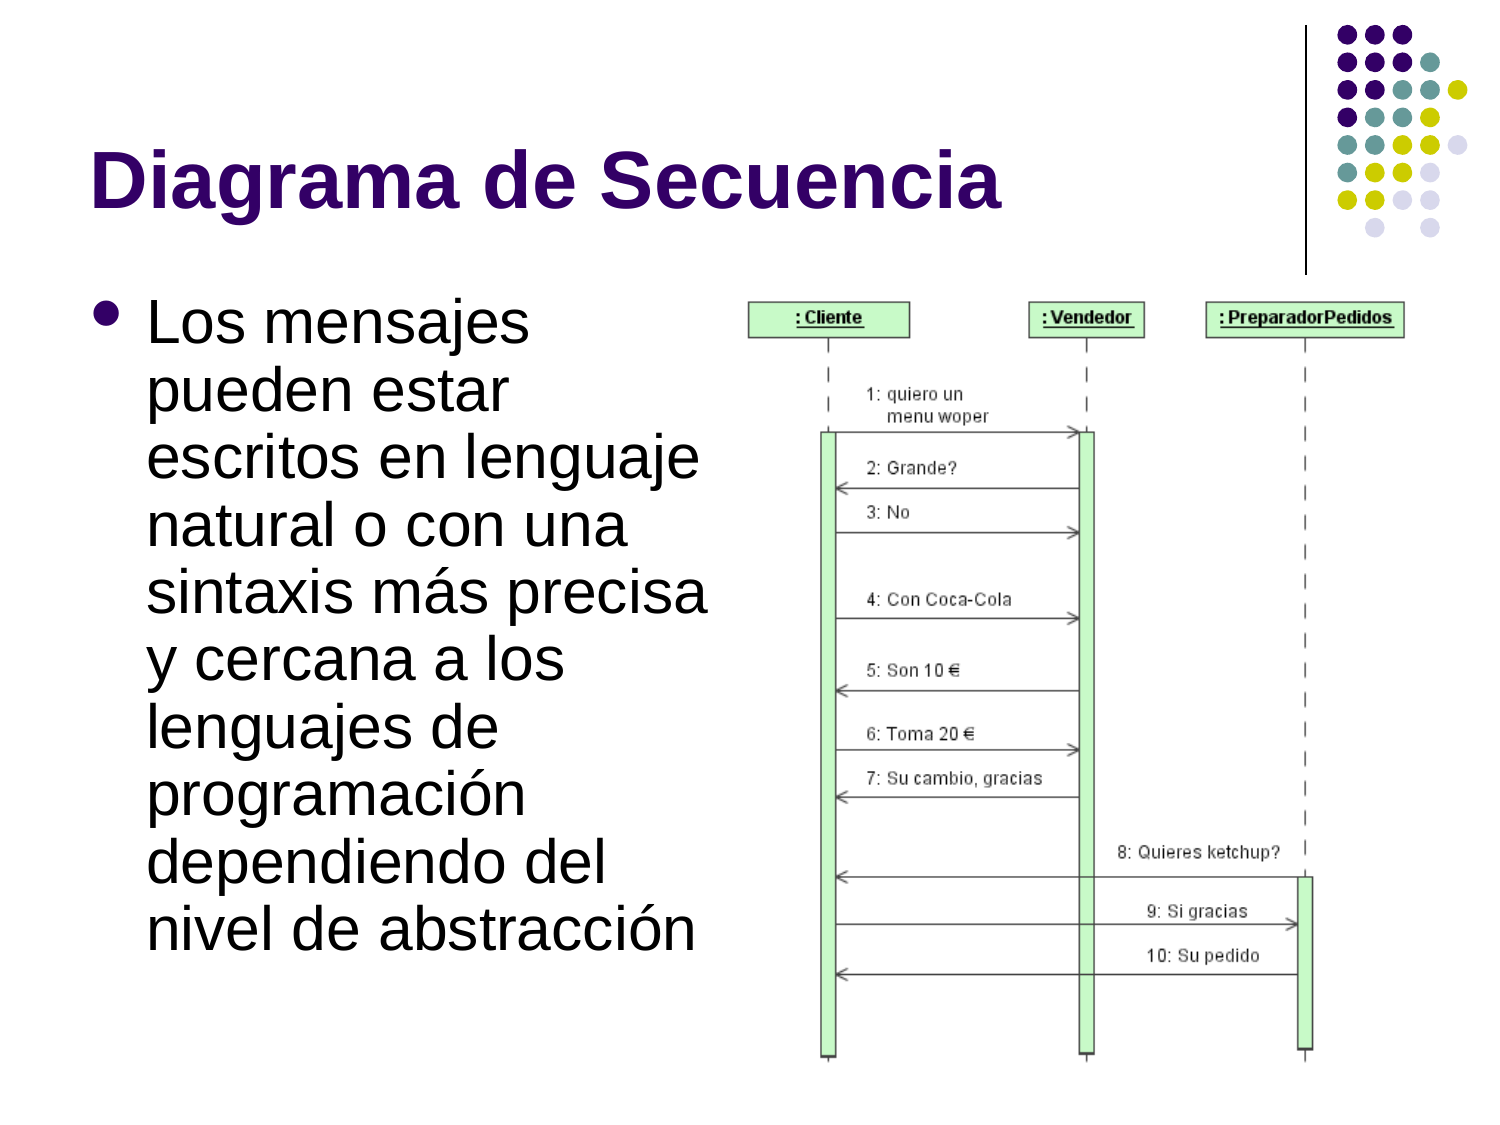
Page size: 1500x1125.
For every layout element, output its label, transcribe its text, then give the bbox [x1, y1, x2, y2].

list Los mensajes pueden estar escritos en lenguaje natural o con una sintaxis más precisa y cercana a los lenguajes de programación dependiendo del nivel de abstracción [75, 282, 726, 1006]
title Diagrama de Secuencia [74, 20, 1313, 233]
picture [726, 278, 1439, 1073]
